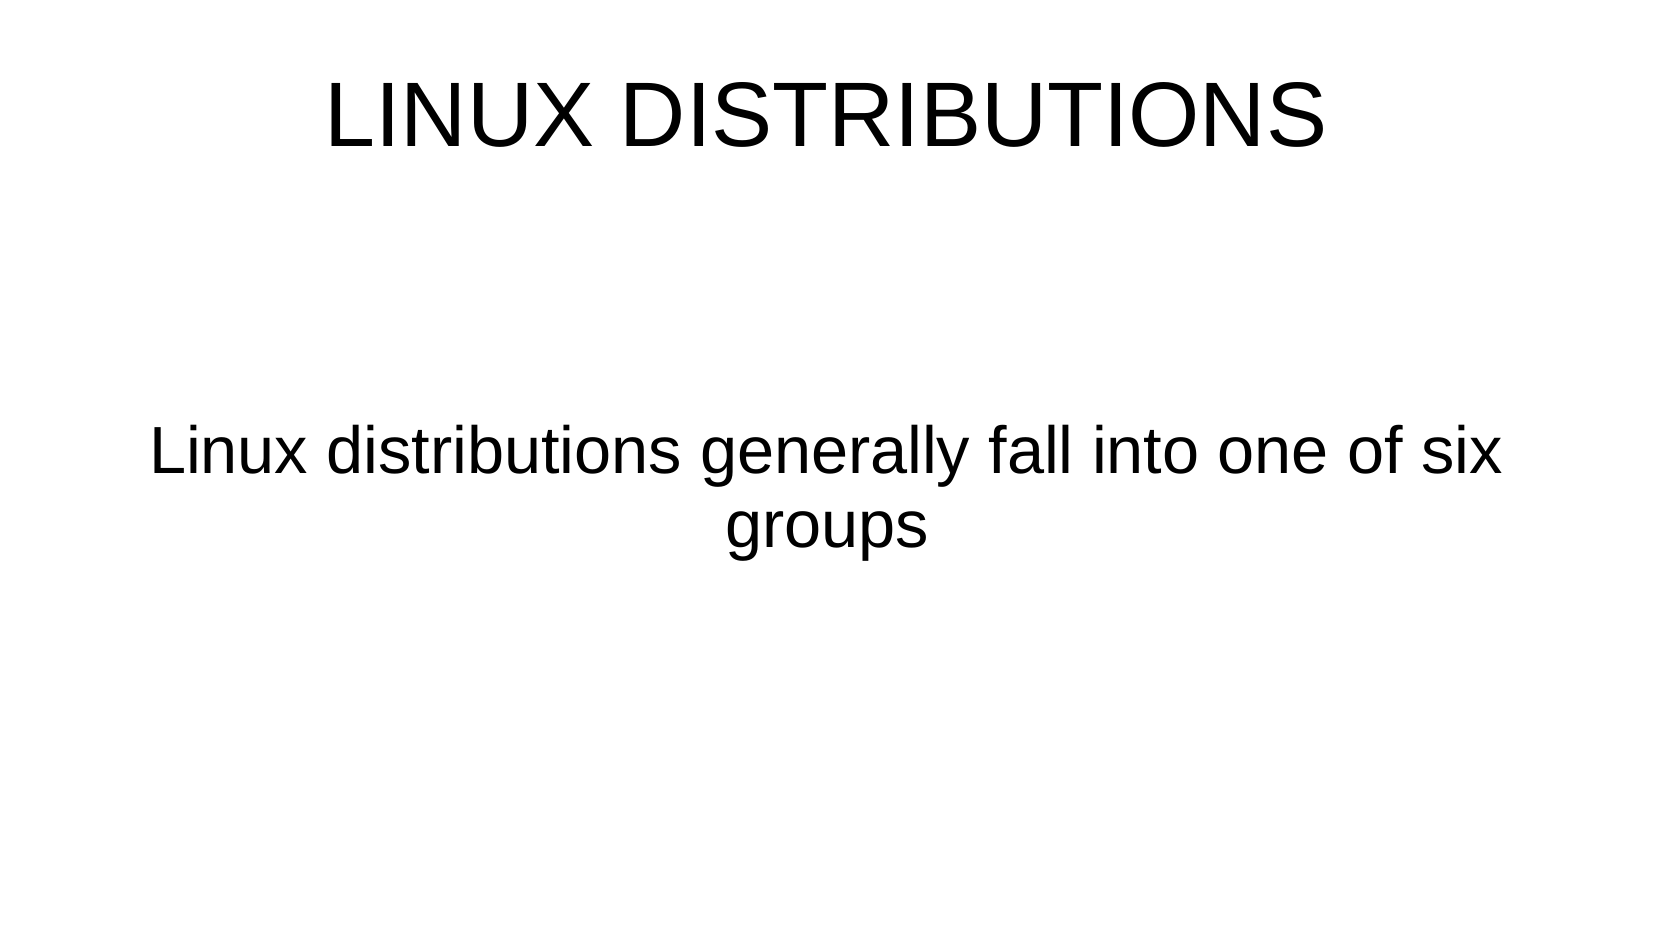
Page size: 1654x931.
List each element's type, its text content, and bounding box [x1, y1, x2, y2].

subtitle Linux distributions generally fall into one of six groups [82, 217, 1571, 758]
title LINUX DISTRIBUTIONS [82, 37, 1571, 193]
